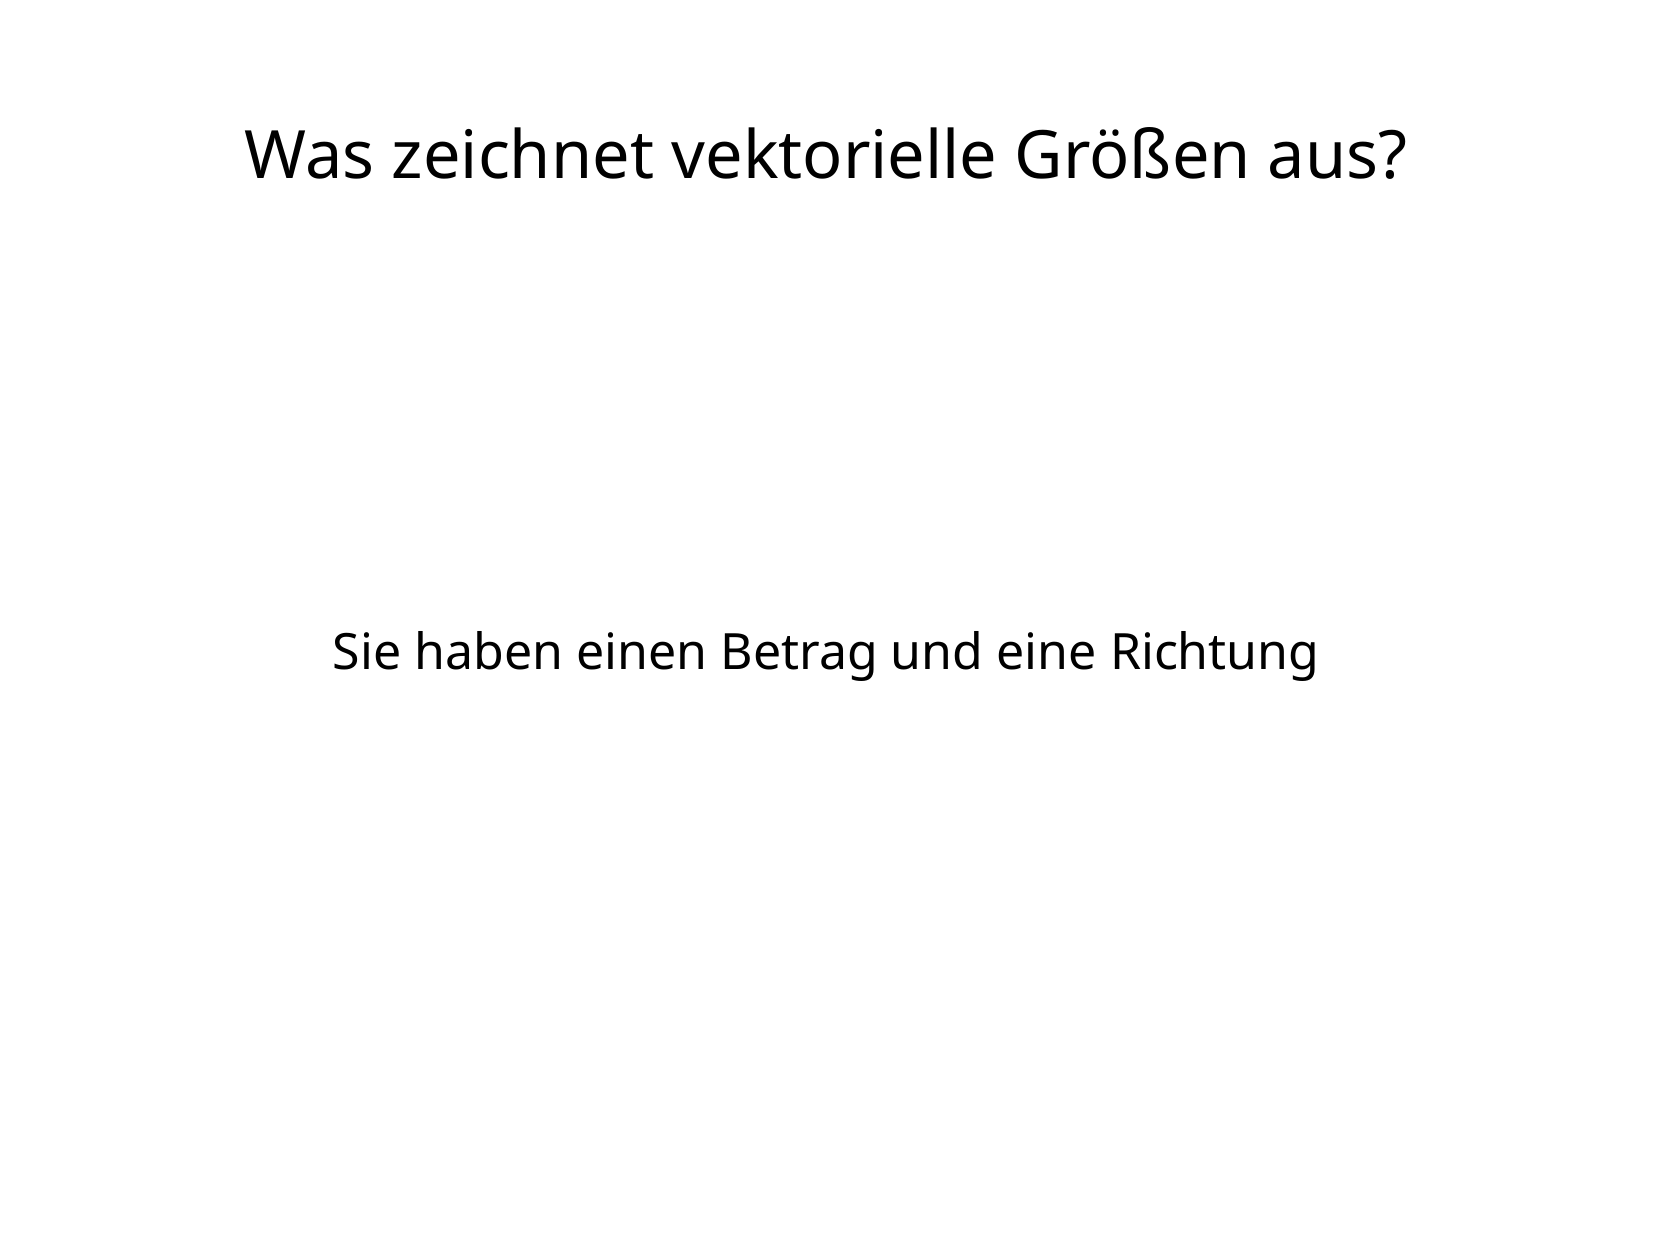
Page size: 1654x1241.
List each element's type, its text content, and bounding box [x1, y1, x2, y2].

subtitle Sie haben einen Betrag und eine Richtung [82, 290, 1571, 1010]
title Was zeichnet vektorielle Größen aus? [82, 49, 1571, 257]
